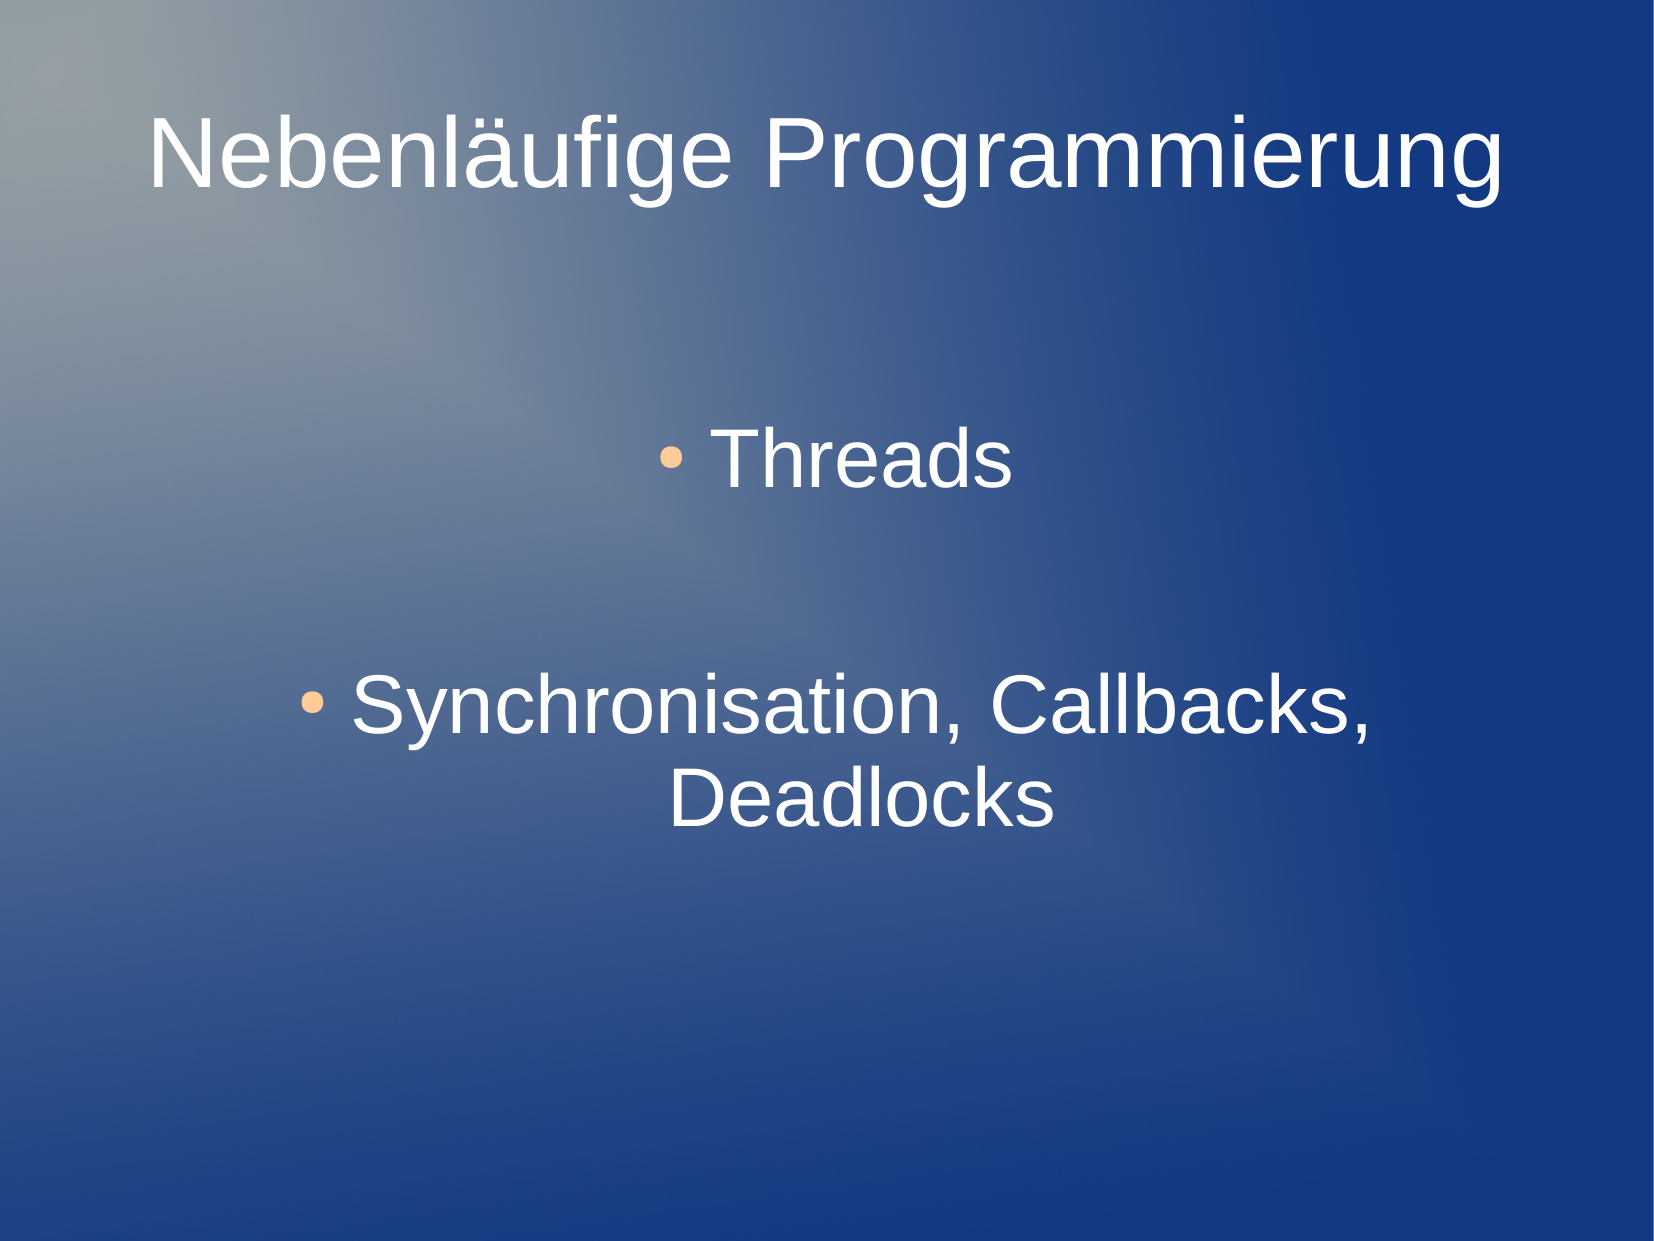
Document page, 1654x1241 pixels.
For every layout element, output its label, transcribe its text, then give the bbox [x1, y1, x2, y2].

title Nebenläufige Programmierung [82, 49, 1571, 257]
list Threads Synchronisation, Callbacks, Deadlocks [82, 290, 1571, 1109]
picture [0, 0, 1654, 1241]
